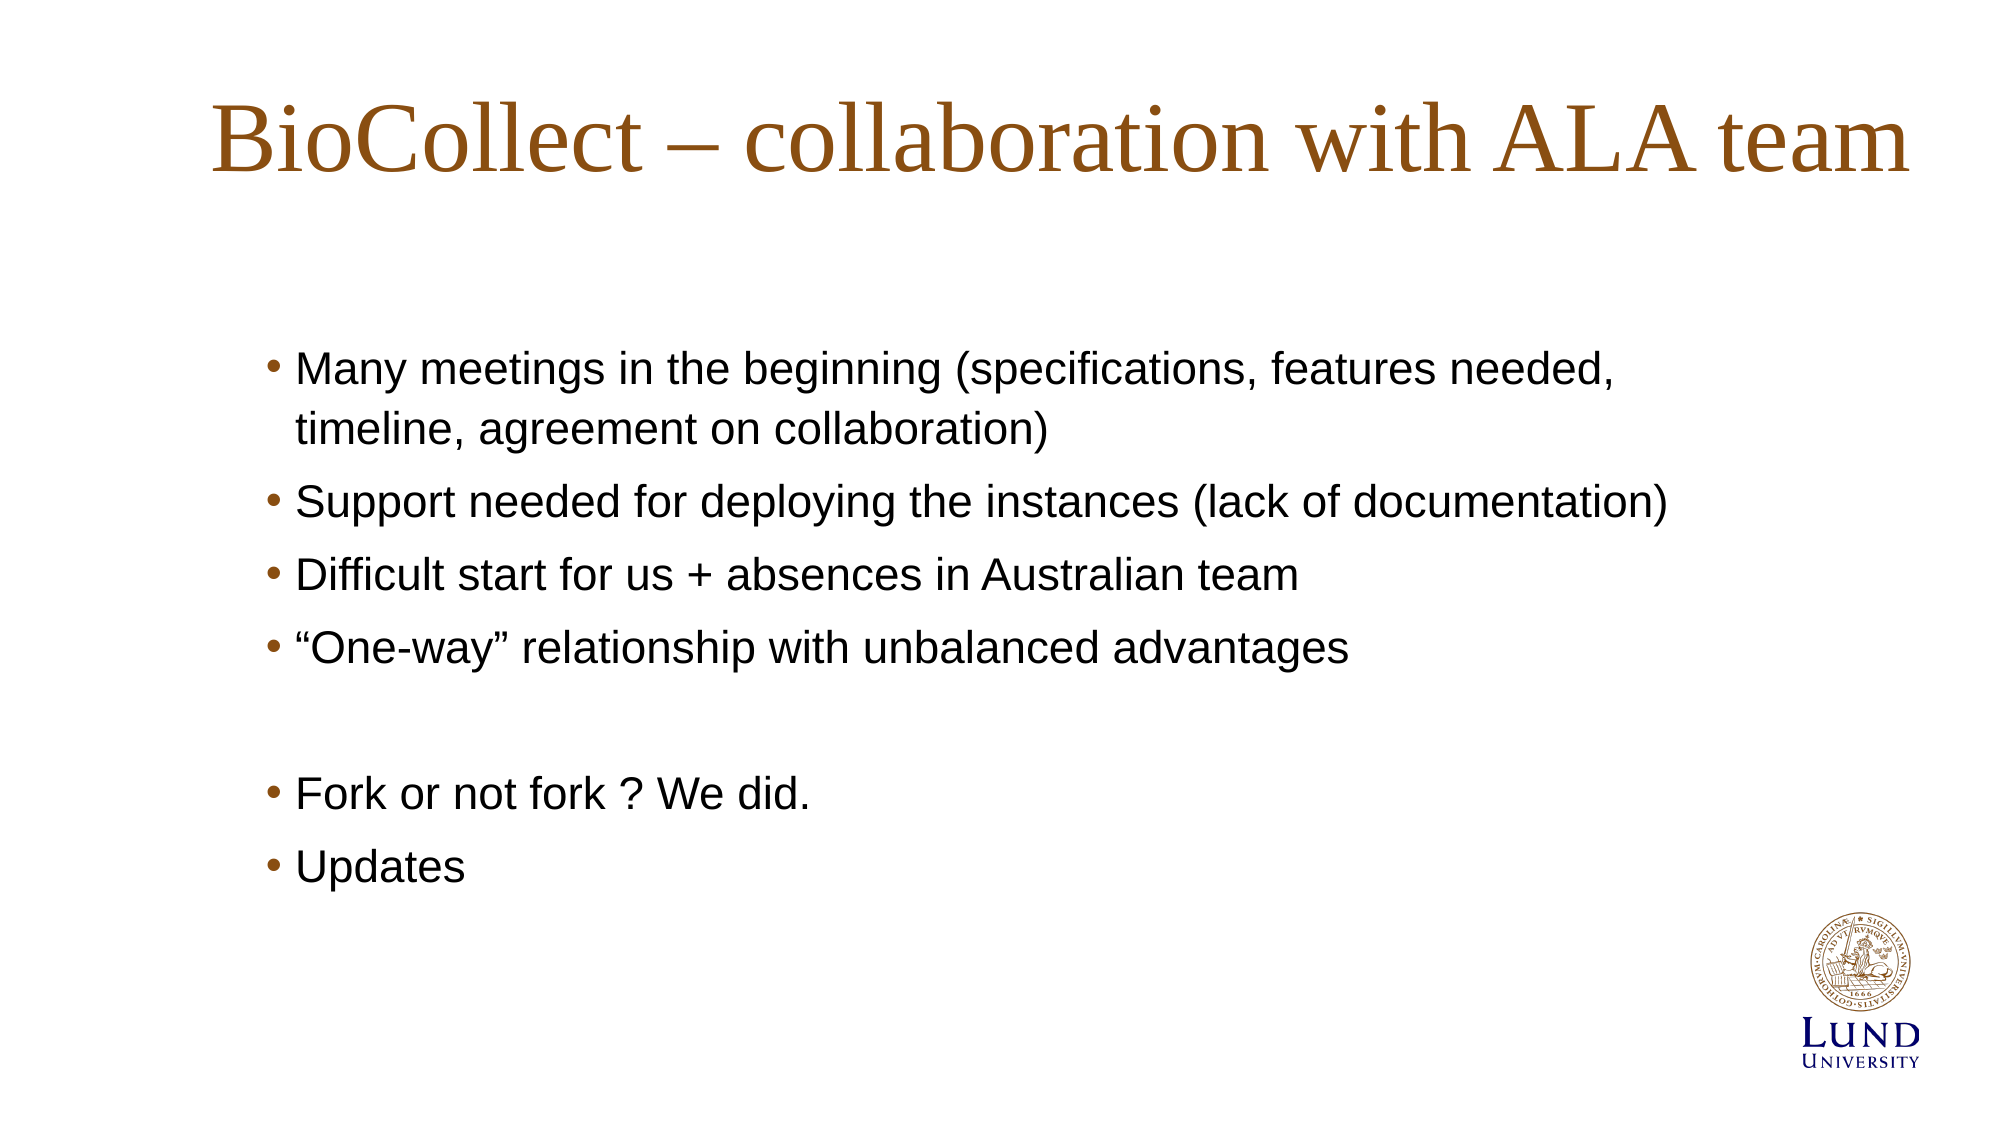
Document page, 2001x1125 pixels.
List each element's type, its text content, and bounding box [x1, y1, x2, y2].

list Many meetings in the beginning (specifications, features needed, timeline, agreement on collaboration) Support needed for deploying the instances (lack of documentation) Difficult start for us + absences in Australian team “One-way” relationship with unbalanced advantages Fork or not fork ? We did. Updates [265, 265, 1713, 916]
title BioCollect – collaboration with ALA team [210, 50, 1921, 240]
